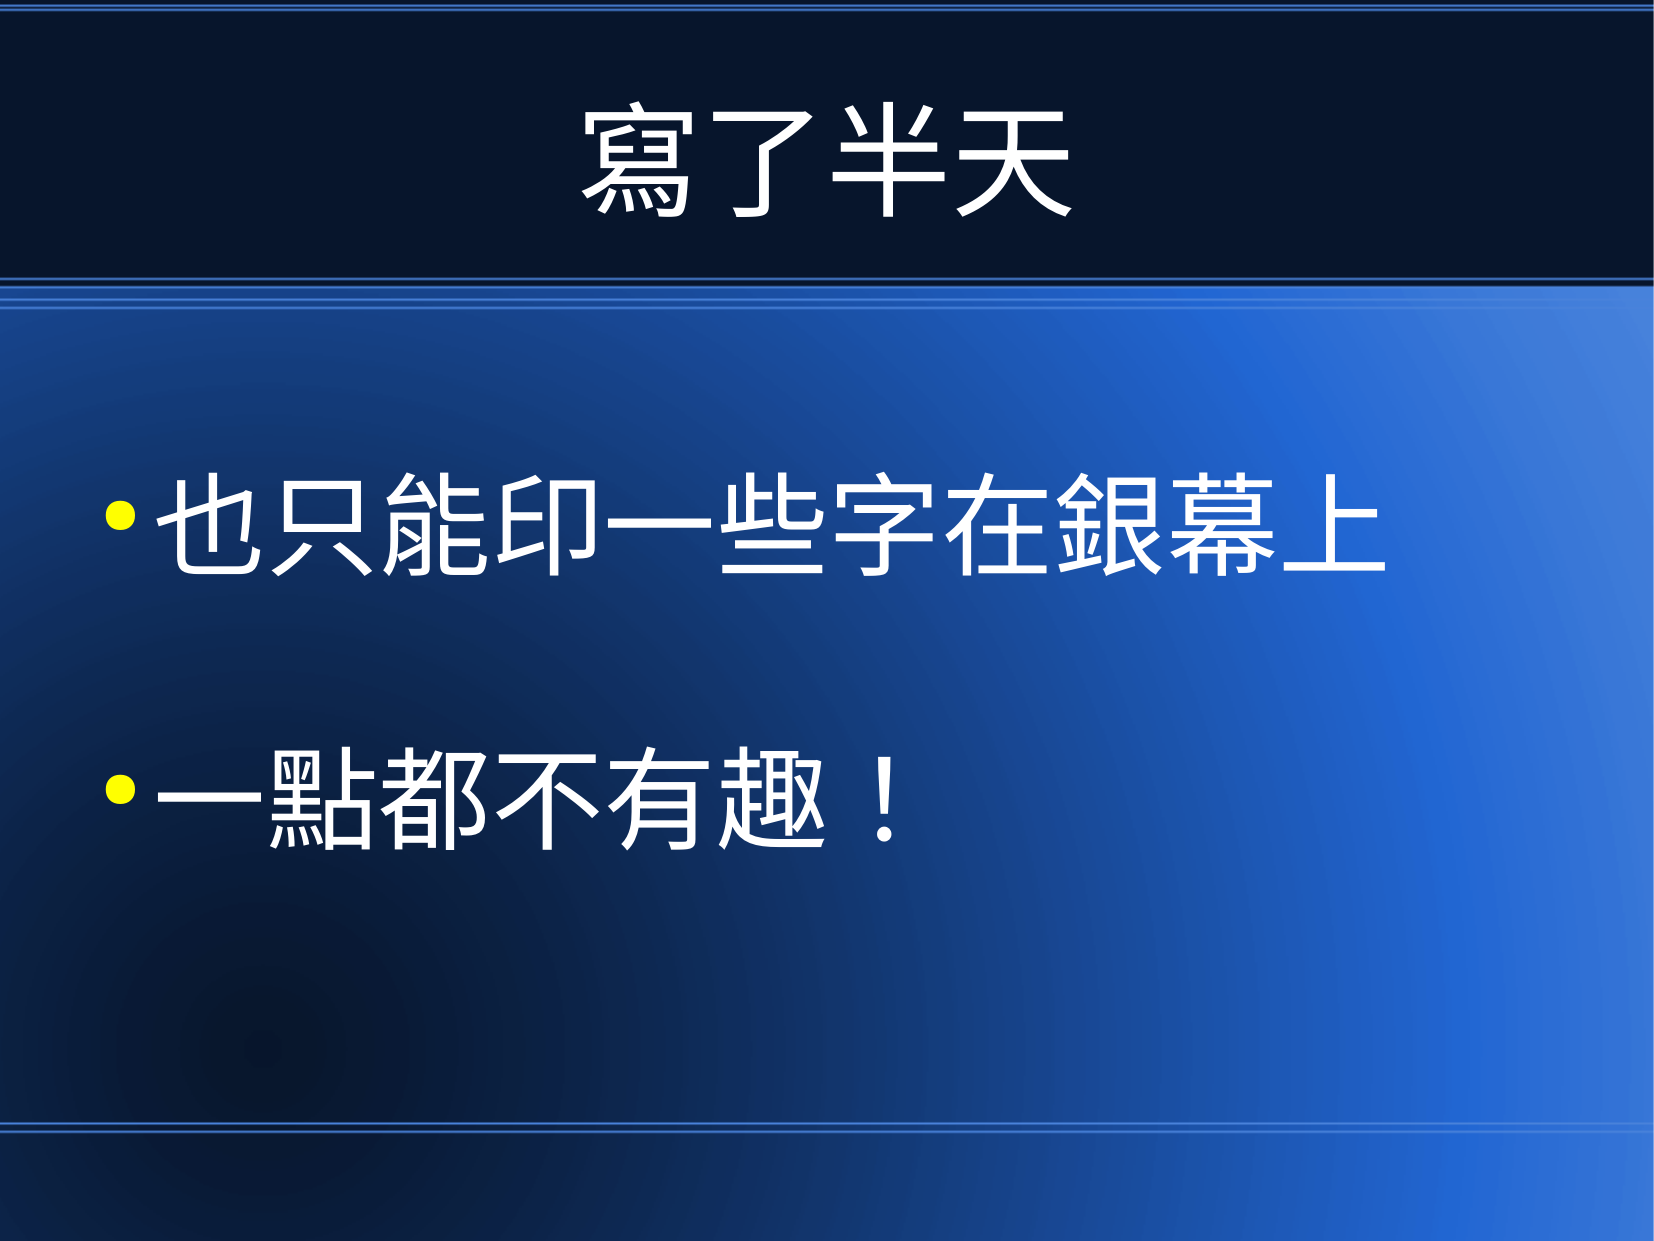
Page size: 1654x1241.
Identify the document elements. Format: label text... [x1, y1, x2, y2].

picture [0, 0, 1654, 1241]
list 也只能印一些字在銀幕上 一點都不有趣！ [82, 355, 1571, 1241]
title 寫了半天 [82, 49, 1571, 257]
